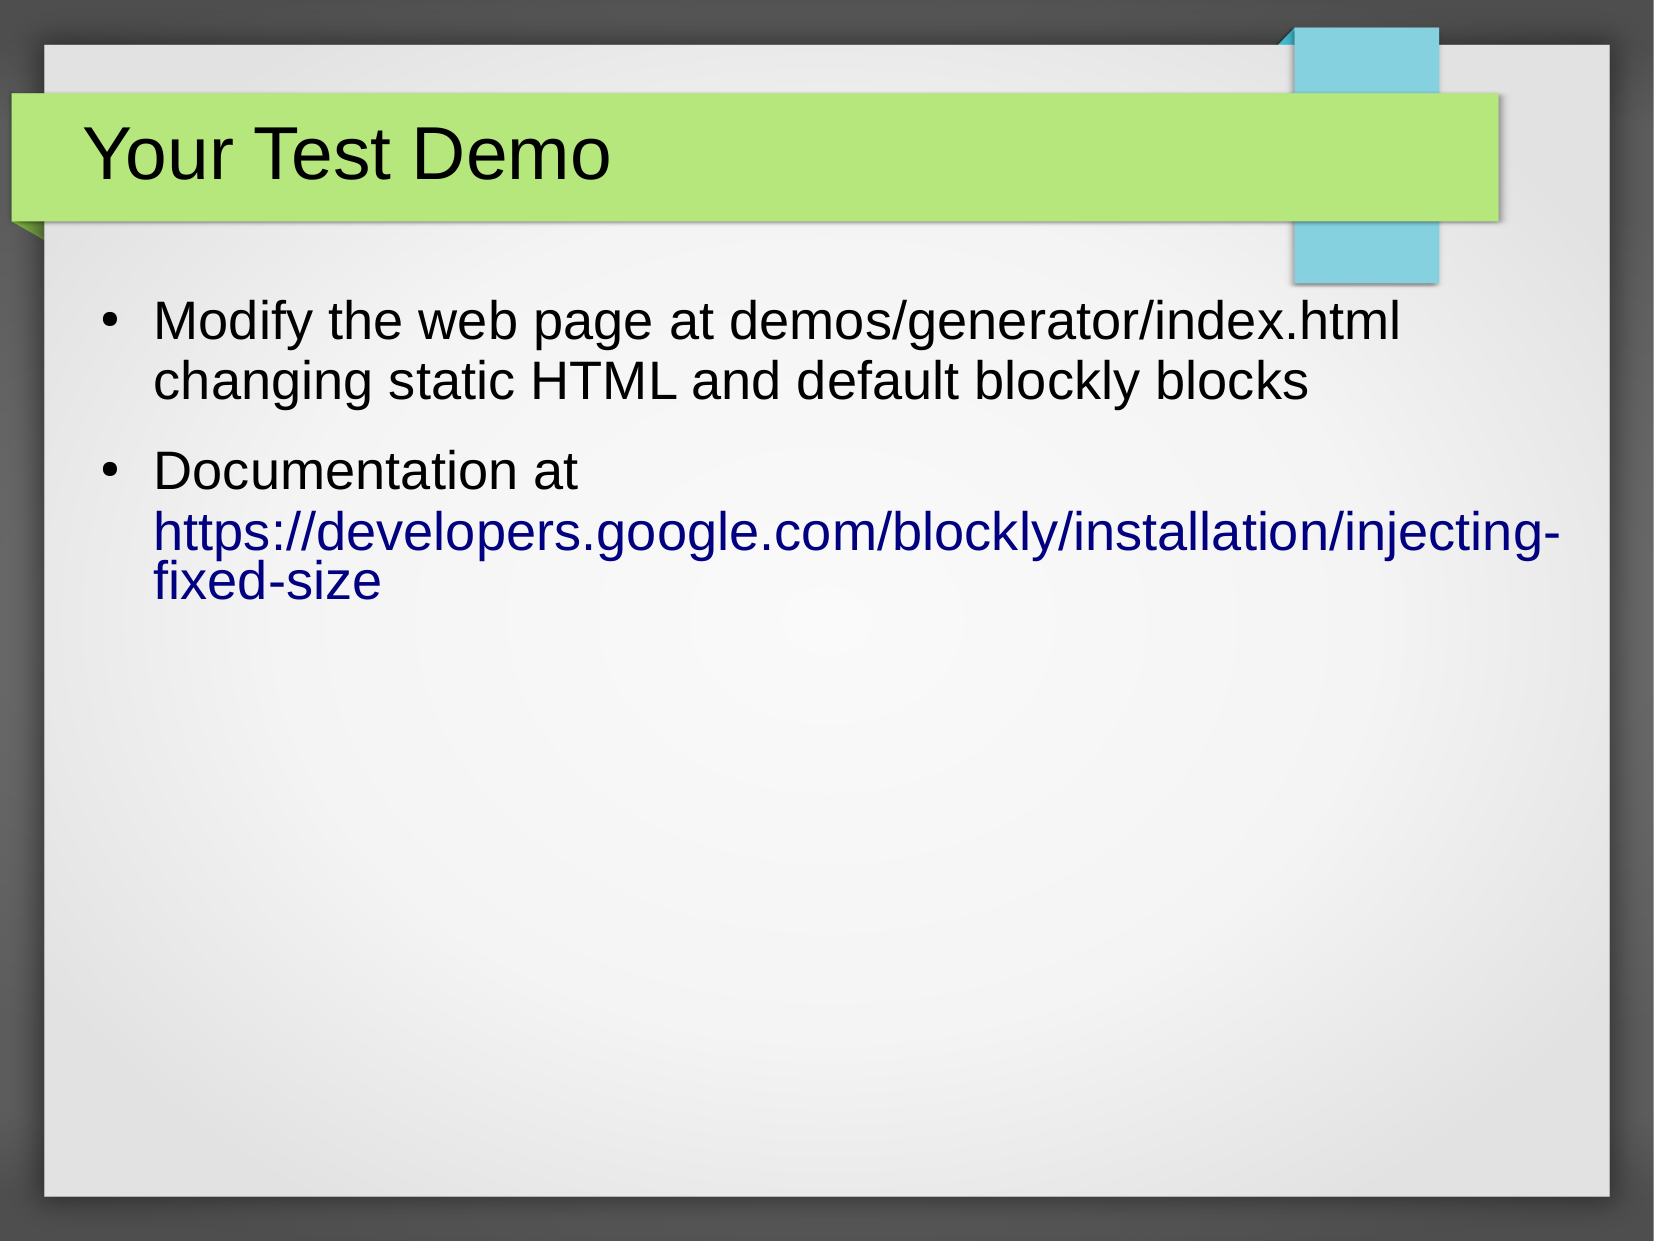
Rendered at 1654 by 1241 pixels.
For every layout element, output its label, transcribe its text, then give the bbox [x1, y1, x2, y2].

list Modify the web page at demos/generator/index.html changing static HTML and default blockly blocks Documentation at https://developers.google.com/blockly/installation/injecting-fixed-size [82, 290, 1571, 1010]
title Your Test Demo [82, 94, 1264, 213]
picture [0, 0, 1654, 1241]
